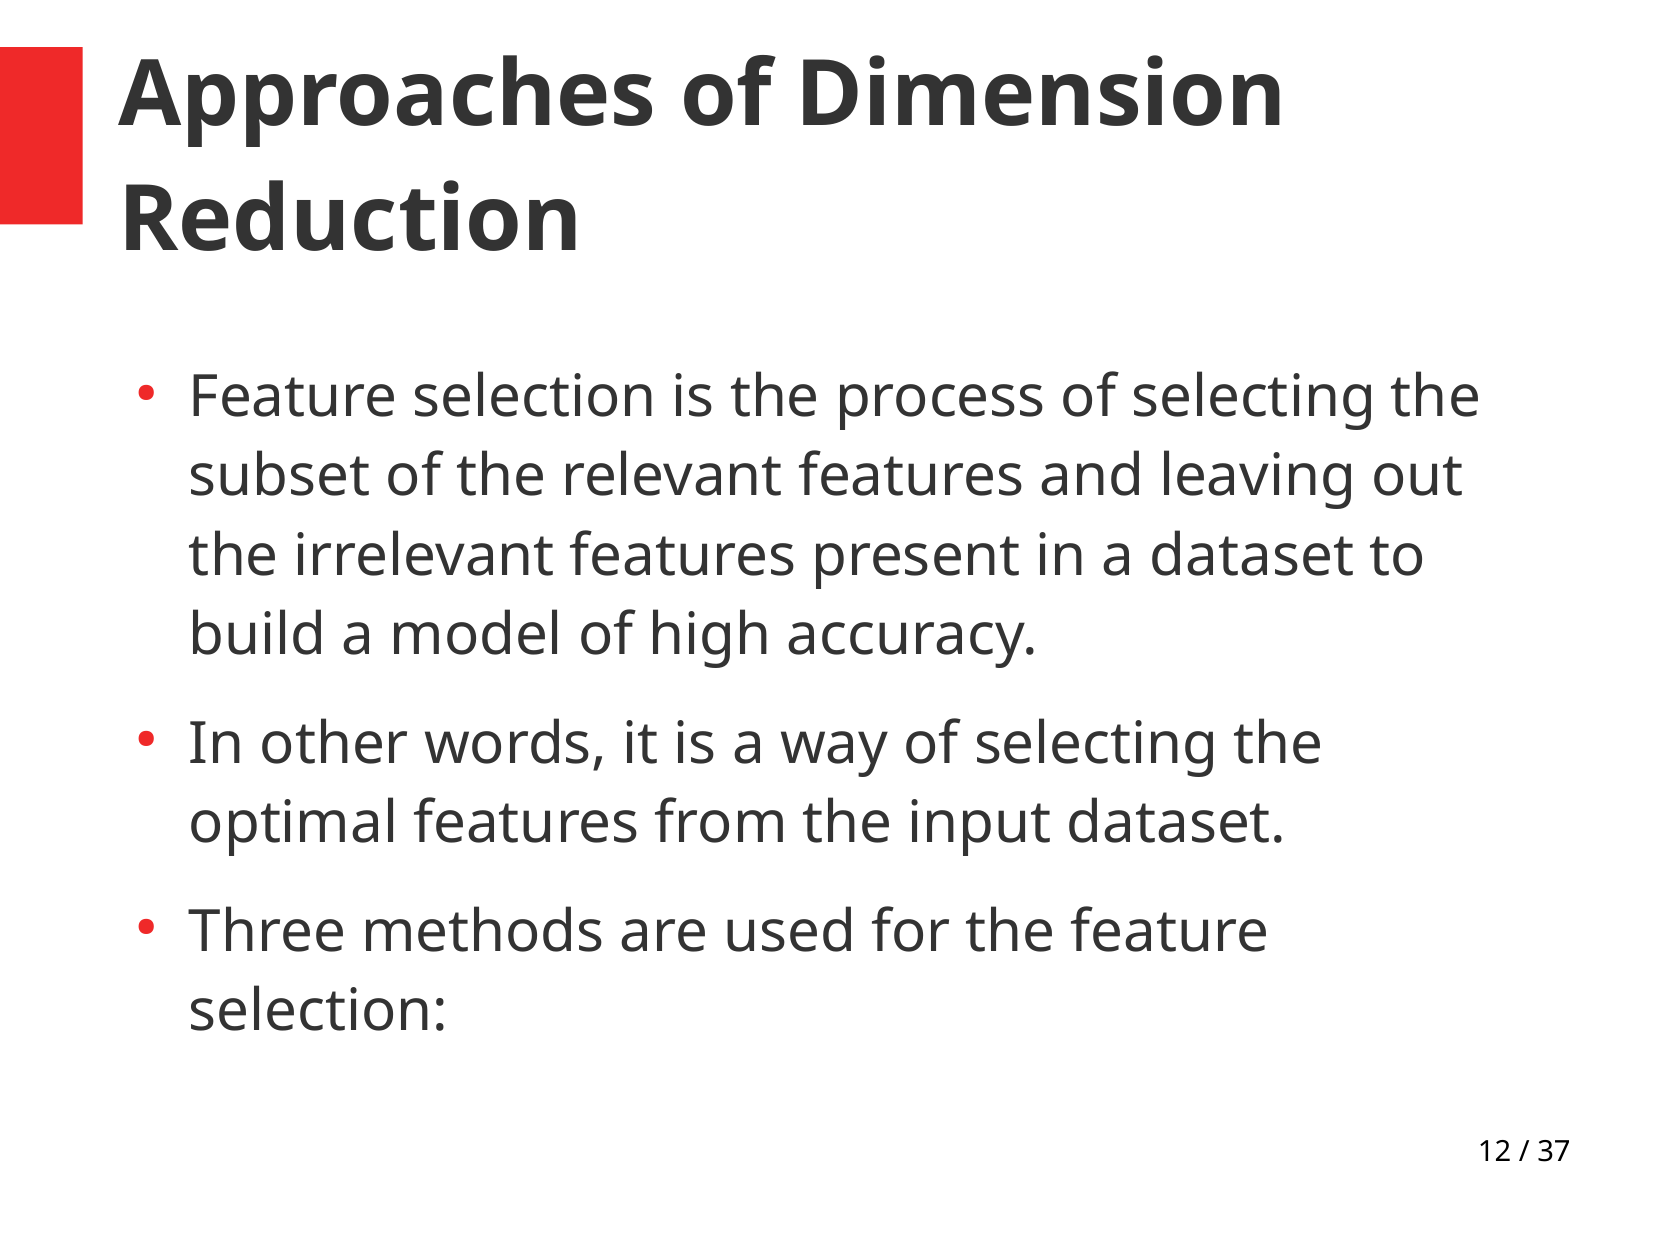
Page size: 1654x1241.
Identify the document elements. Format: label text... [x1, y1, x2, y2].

list Feature selection is the process of selecting the subset of the relevant features and leaving out the irrelevant features present in a dataset to build a model of high accuracy. In other words, it is a way of selecting the optimal features from the input dataset. Three methods are used for the feature selection: [118, 354, 1536, 1074]
title Approaches of Dimension Reduction [118, 28, 1571, 278]
